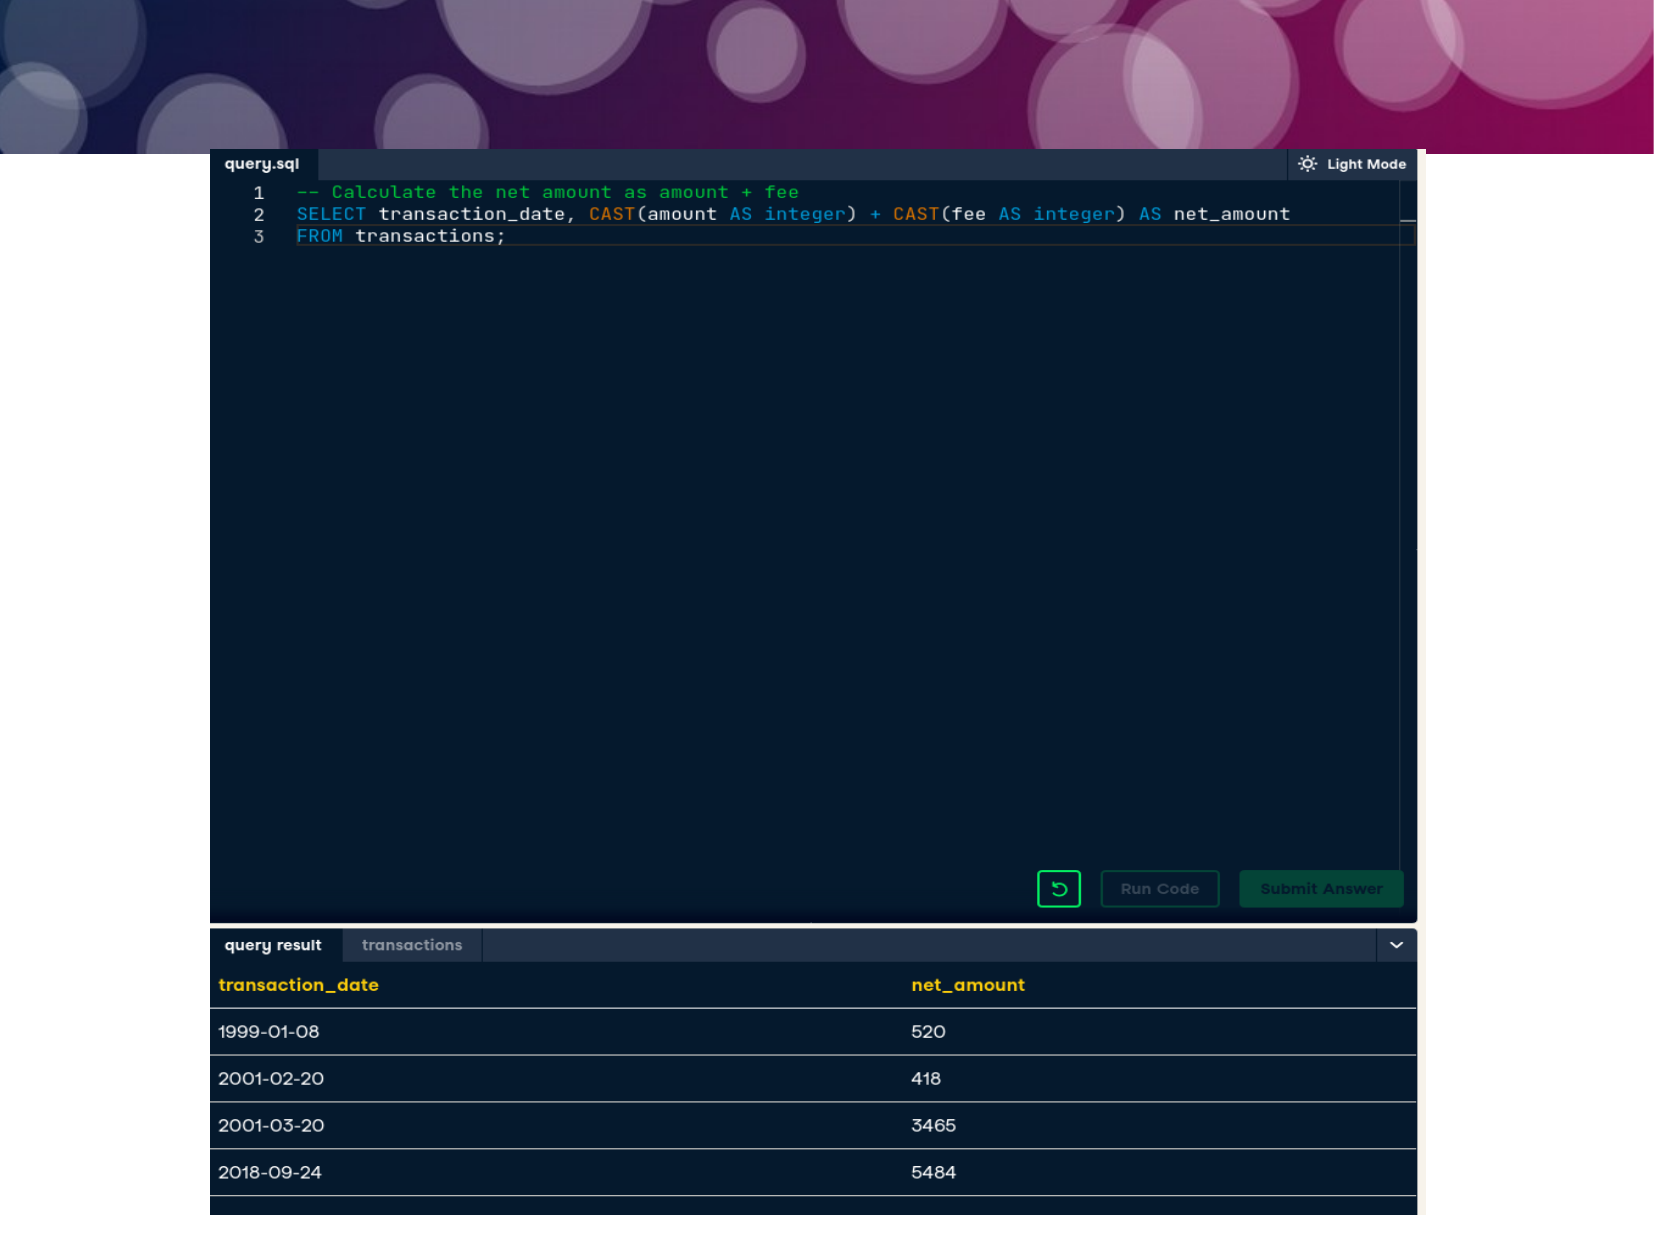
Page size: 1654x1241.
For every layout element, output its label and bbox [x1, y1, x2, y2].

picture [210, 150, 1426, 1215]
